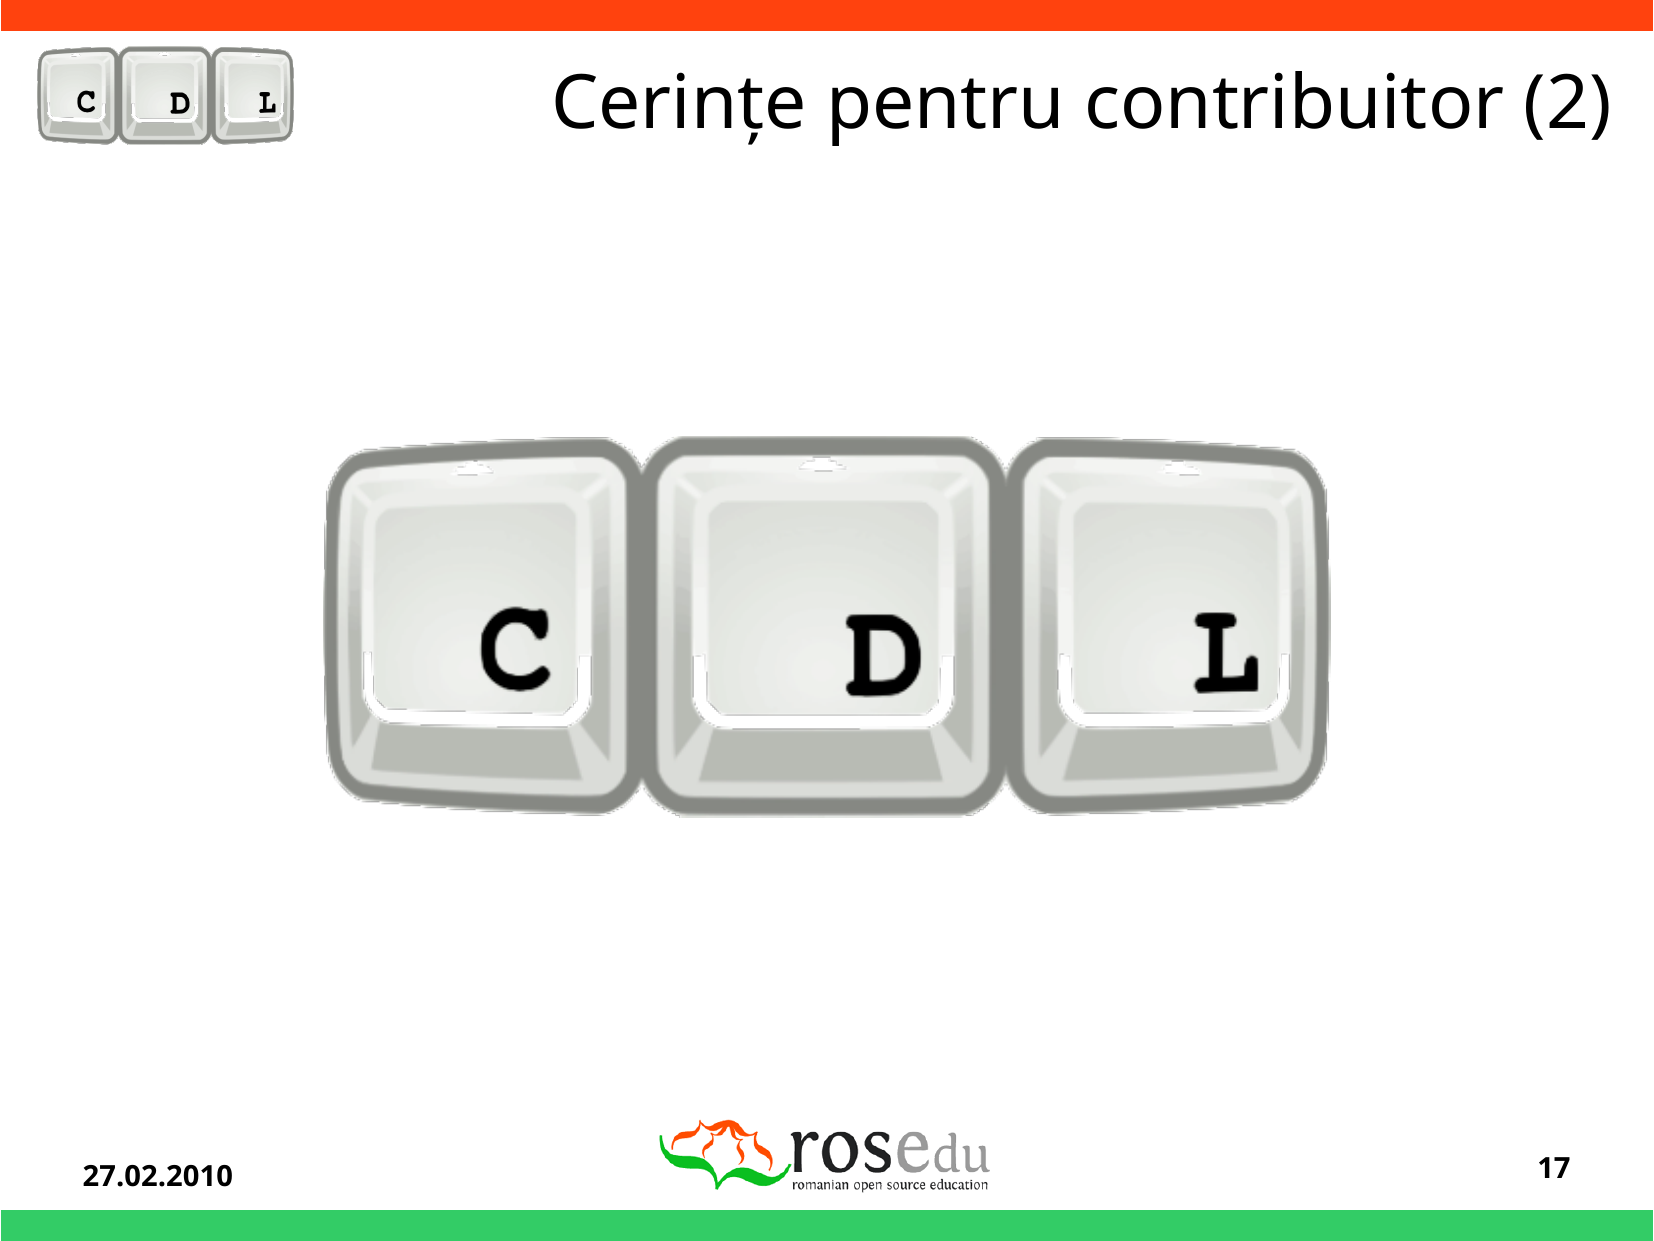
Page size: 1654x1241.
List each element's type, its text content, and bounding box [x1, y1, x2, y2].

title Cerințe pentru contribuitor (2) [300, 55, 1613, 143]
picture [323, 436, 1331, 818]
picture [37, 46, 294, 145]
picture [656, 1104, 1005, 1209]
